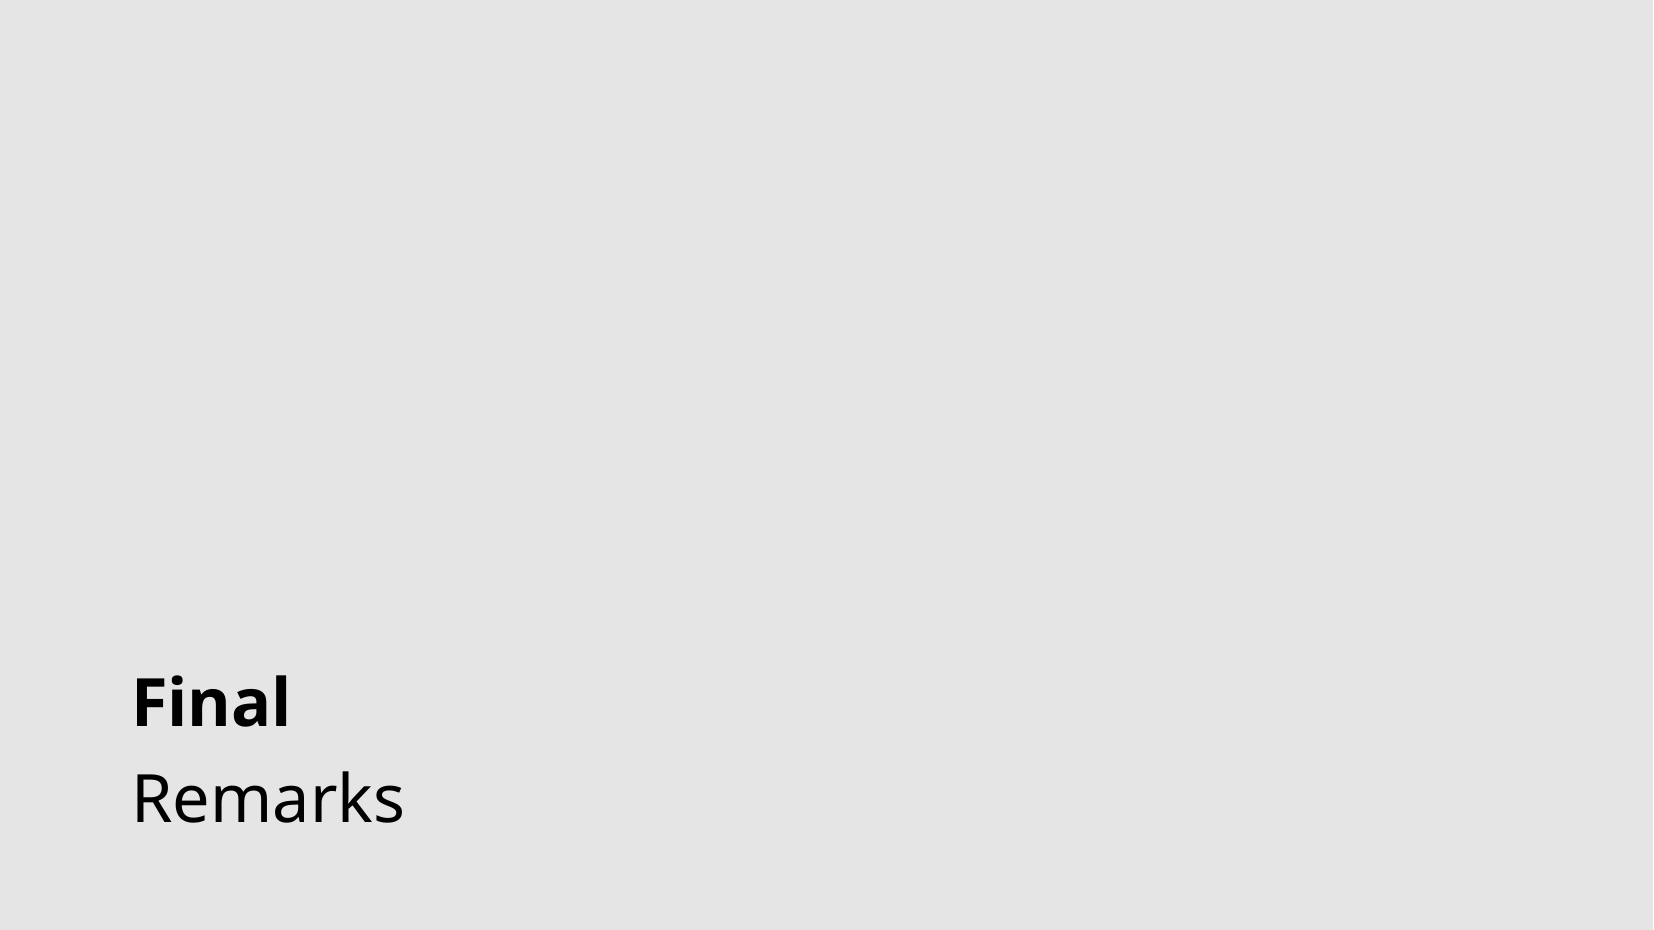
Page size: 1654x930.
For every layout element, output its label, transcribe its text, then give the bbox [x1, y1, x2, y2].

text_box Final Remarks [116, 647, 726, 819]
